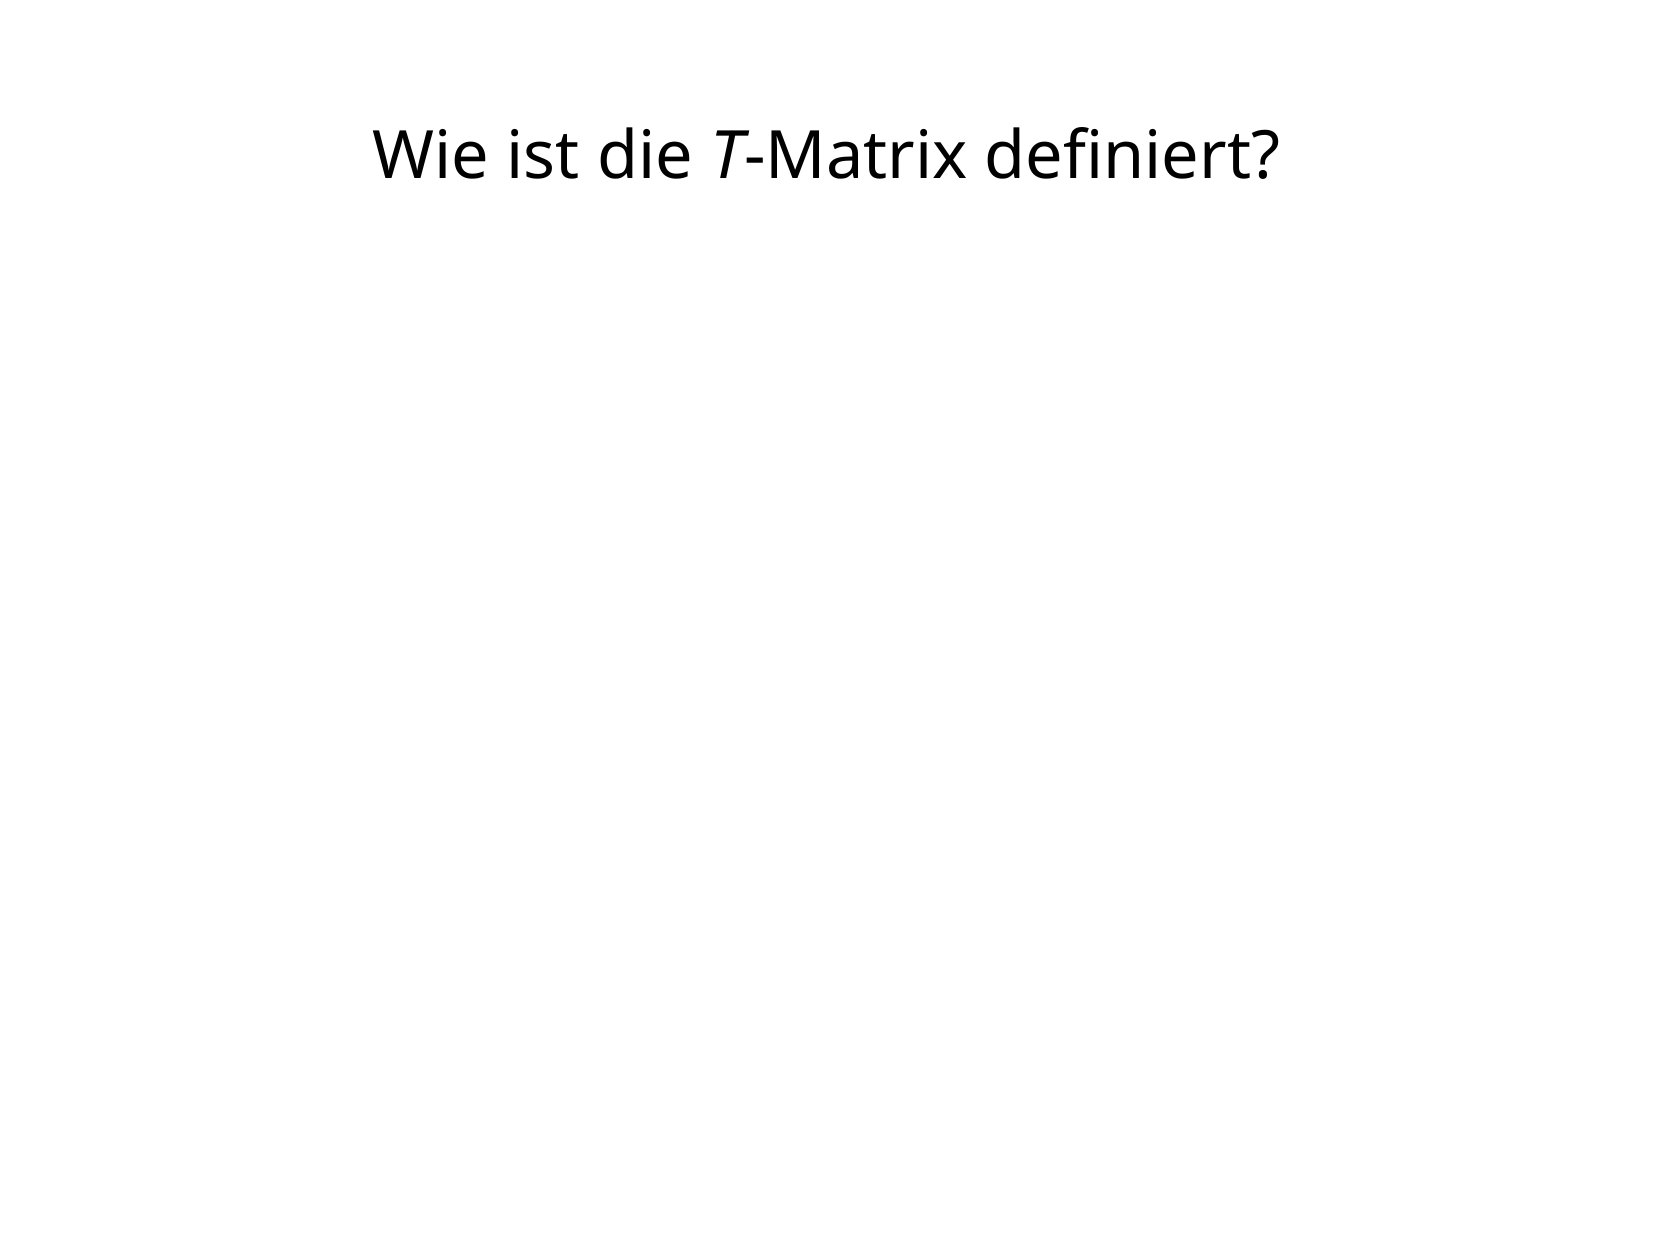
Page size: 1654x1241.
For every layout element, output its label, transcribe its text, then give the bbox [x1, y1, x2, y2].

title Wie ist die T-Matrix definiert? [82, 49, 1571, 257]
